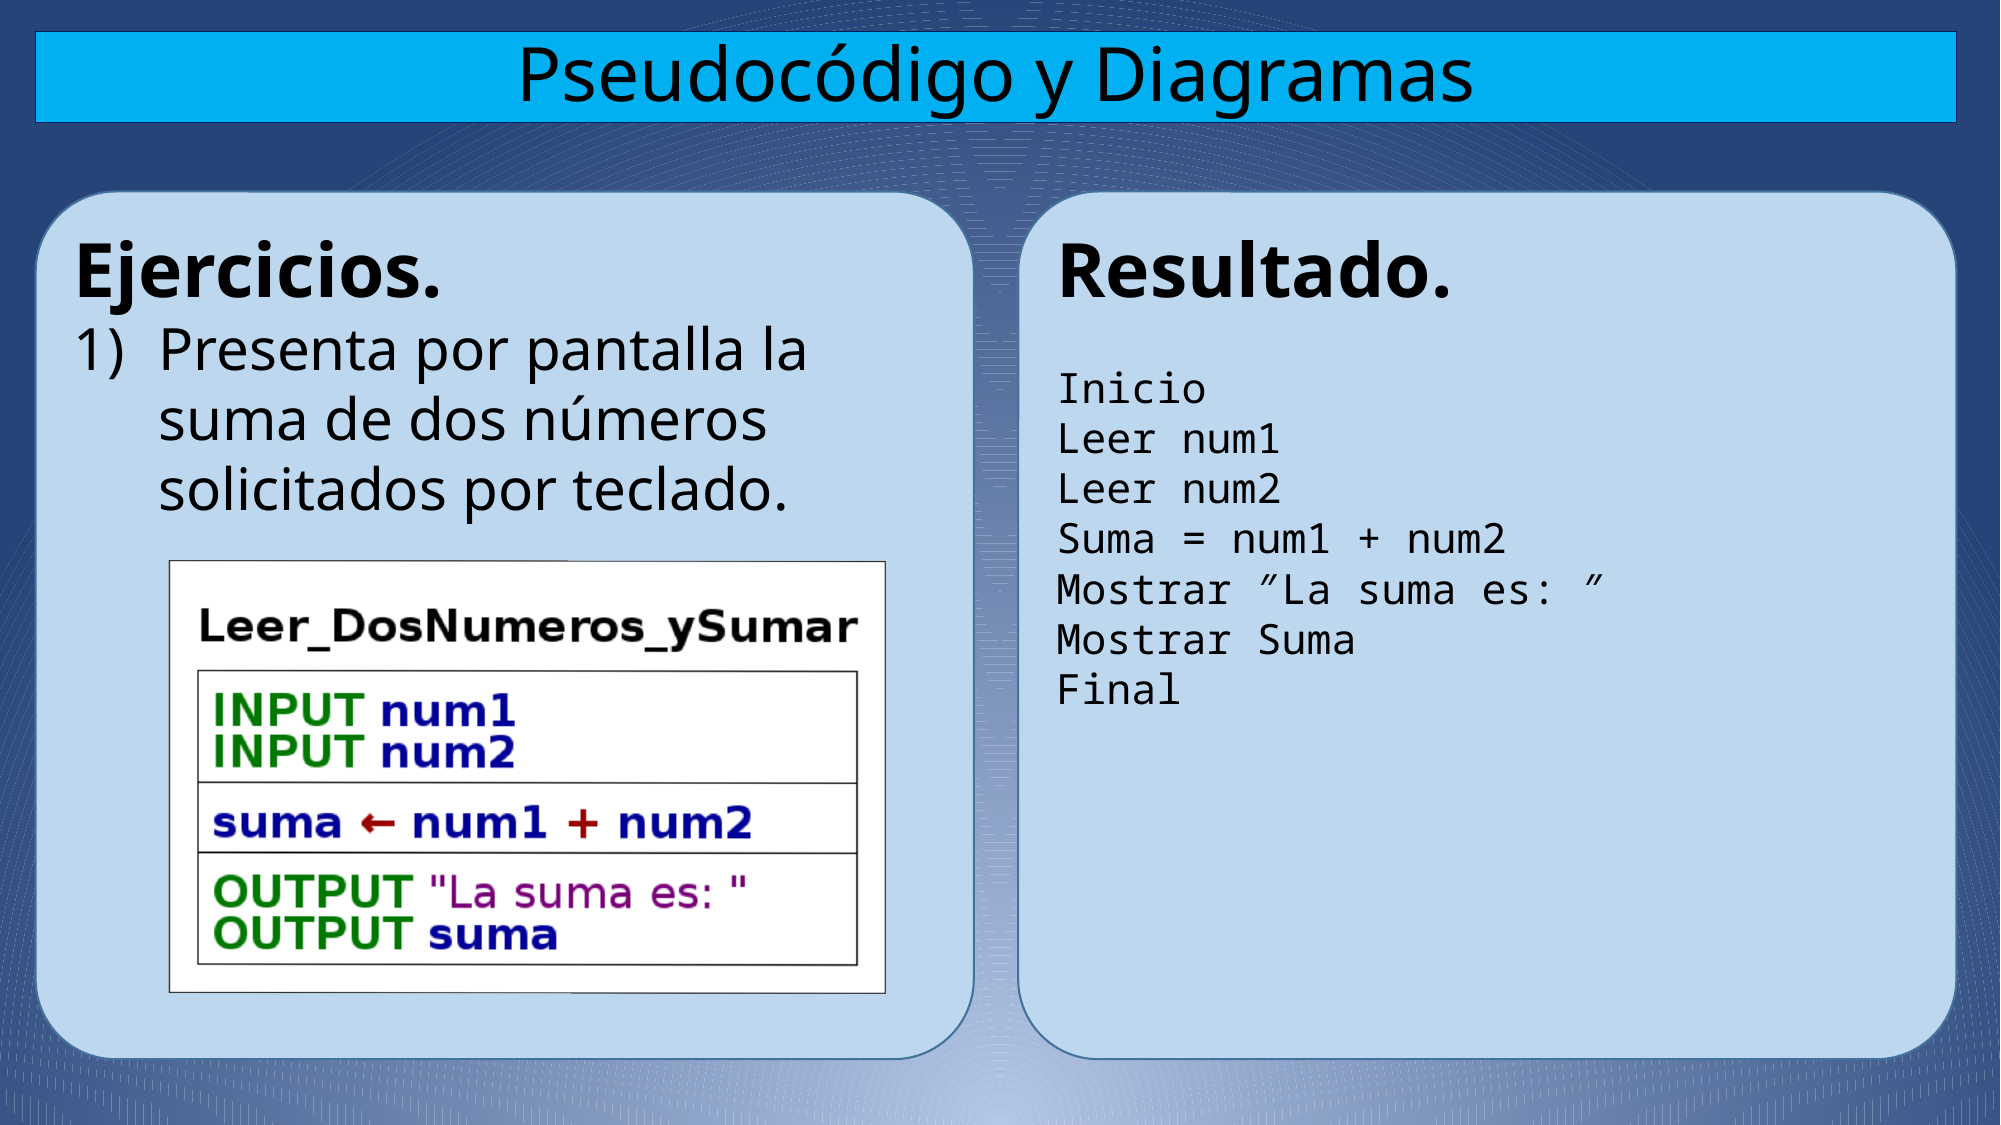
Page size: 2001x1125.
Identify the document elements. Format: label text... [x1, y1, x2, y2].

picture [168, 559, 886, 994]
text_box Ejercicios. Presenta por pantalla la suma de dos números solicitados por teclado. [35, 191, 974, 1060]
text_box Resultado. Inicio Leer num1 Leer num2 Suma = num1 + num2 Mostrar ″La suma es: ″ Mostrar Suma Final [1018, 191, 1957, 1060]
title Pseudocódigo y Diagramas [35, 31, 1957, 123]
